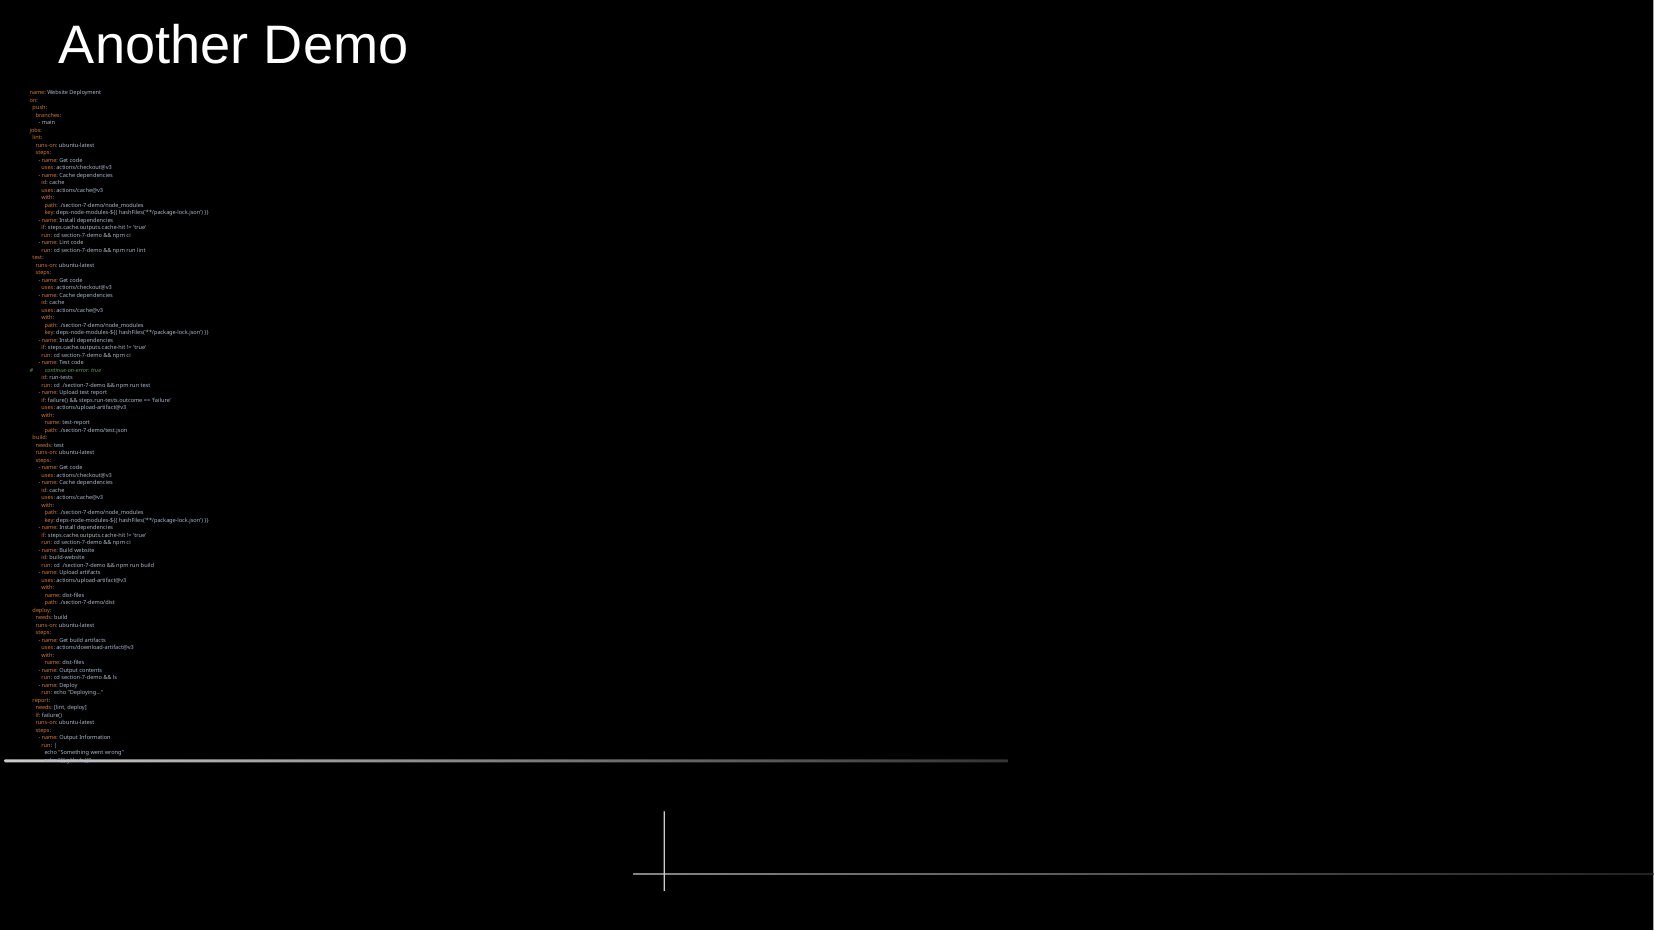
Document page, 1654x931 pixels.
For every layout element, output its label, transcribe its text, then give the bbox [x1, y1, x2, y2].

title Another Demo [59, 0, 1536, 89]
list name: Website Deployment on: push: branches: - main jobs: lint: runs-on: ubuntu-latest steps: - name: Get code uses: actions/checkout@v3 - name: Cache dependencies id: cache uses: actions/cache@v3 with: path: ./section-7-demo/node_modules key: deps-node-modules-${{ hashFiles('**/package-lock.json') }} - name: Install dependencies if: steps.cache.outputs.cache-hit != 'true' run: cd section-7-demo && npm ci - name: Lint code run: cd section-7-demo && npm run lint test: runs-on: ubuntu-latest steps: - name: Get code uses: actions/checkout@v3 - name: Cache dependencies id: cache uses: actions/cache@v3 with: path: ./section-7-demo/node_modules key: deps-node-modules-${{ hashFiles('**/package-lock.json') }} - name: Install dependencies if: steps.cache.outputs.cache-hit != 'true' run: cd section-7-demo && npm ci - name: Test code # continue-on-error: true id: run-tests run: cd ./section-7-demo && npm run test - name: Upload test report if: failure() && steps.run-tests.outcome == 'failure' uses: actions/upload-artifact@v3 with: name: test-report path: ./section-7-demo/test.json build: needs: test runs-on: ubuntu-latest steps: - name: Get code uses: actions/checkout@v3 - name: Cache dependencies id: cache uses: actions/cache@v3 with: path: ./section-7-demo/node_modules key: deps-node-modules-${{ hashFiles('**/package-lock.json') }} - name: Install dependencies if: steps.cache.outputs.cache-hit != 'true' run: cd section-7-demo && npm ci - name: Build website id: build-website run: cd ./section-7-demo && npm run build - name: Upload artifacts uses: actions/upload-artifact@v3 with: name: dist-files path: ./section-7-demo/dist deploy: needs: build runs-on: ubuntu-latest steps: - name: Get build artifacts uses: actions/download-artifact@v3 with: name: dist-files - name: Output contents run: cd section-7-demo && ls - name: Deploy run: echo "Deploying..." report: needs: [lint, deploy] if: failure() runs-on: ubuntu-latest steps: - name: Output Information run: | echo "Something went wrong" echo "{{ github }}" [29, 88, 1506, 768]
